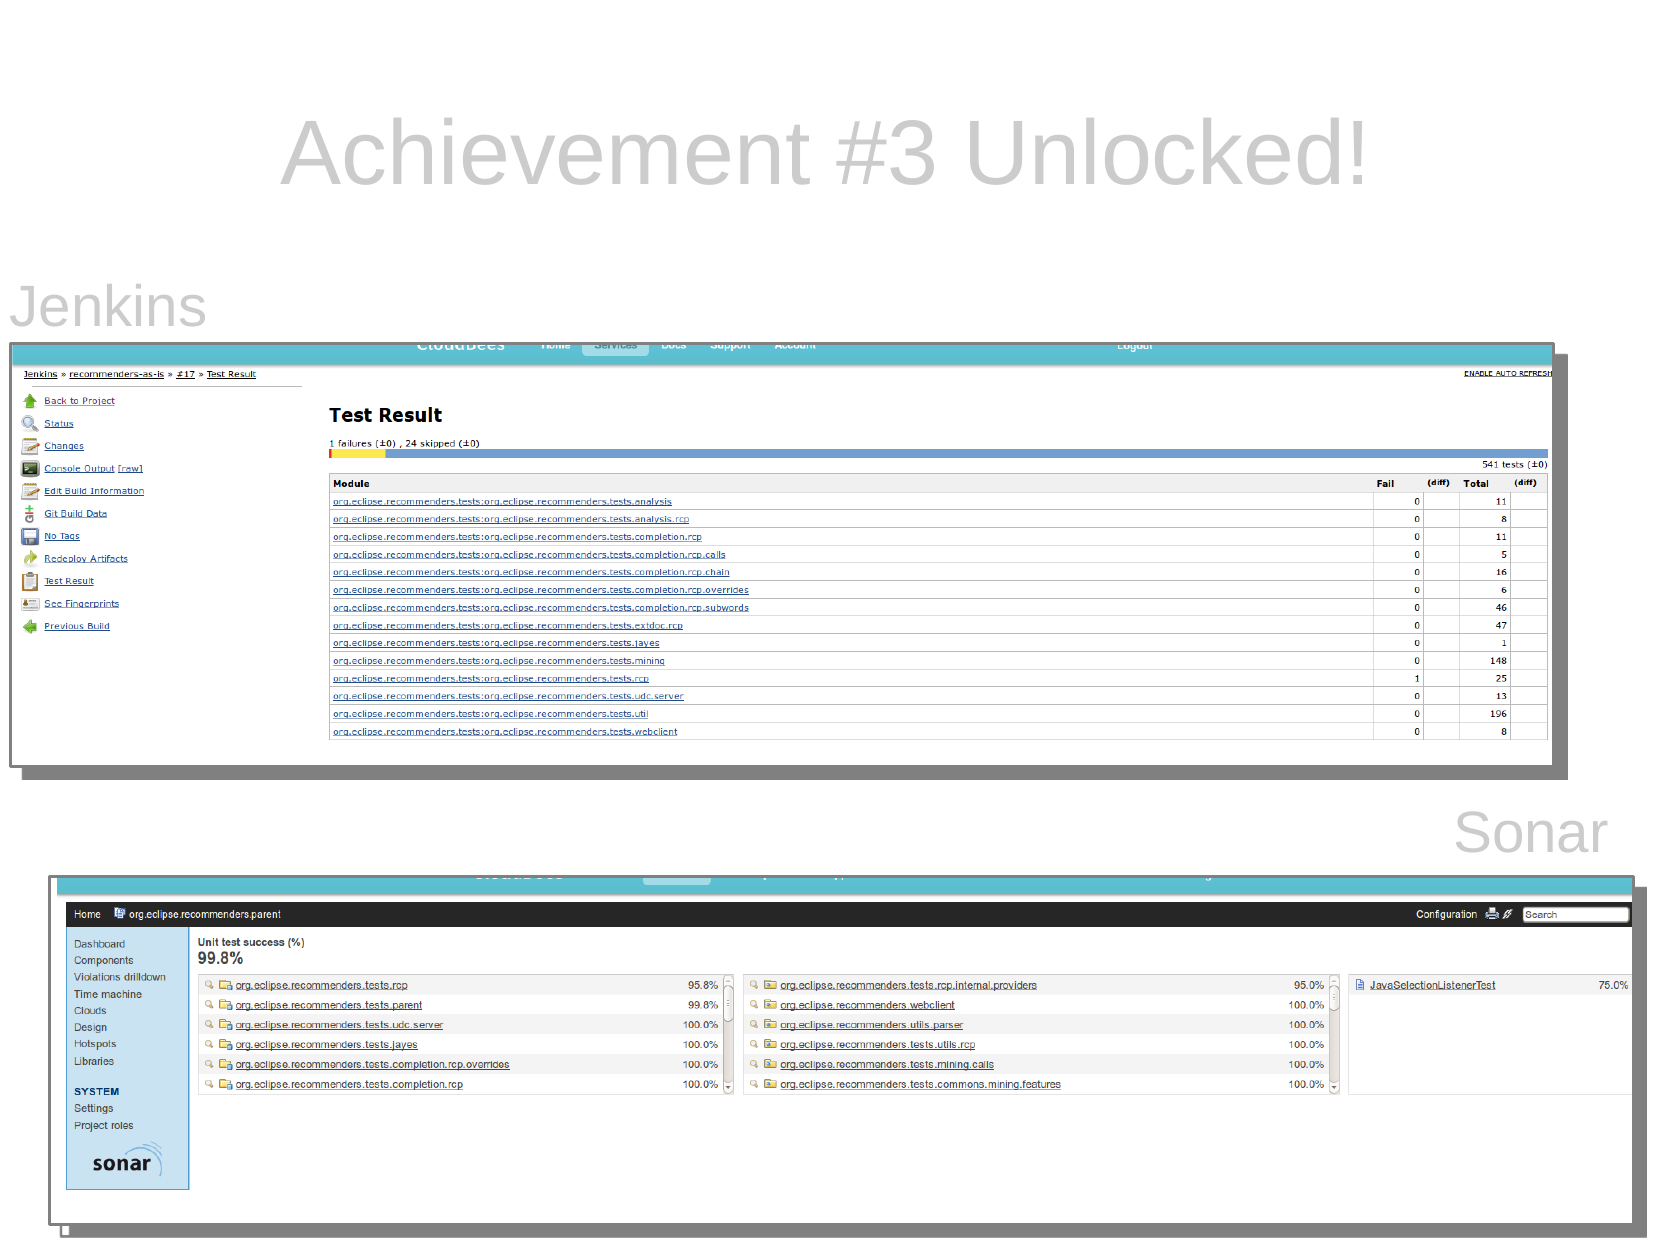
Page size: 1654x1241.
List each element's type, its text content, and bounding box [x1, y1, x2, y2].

text_box Jenkins [0, 266, 235, 347]
picture [50, 877, 1632, 1223]
title Achievement #3 Unlocked! [82, 49, 1571, 257]
picture [12, 345, 1553, 766]
text_box Sonar [1438, 792, 1634, 873]
